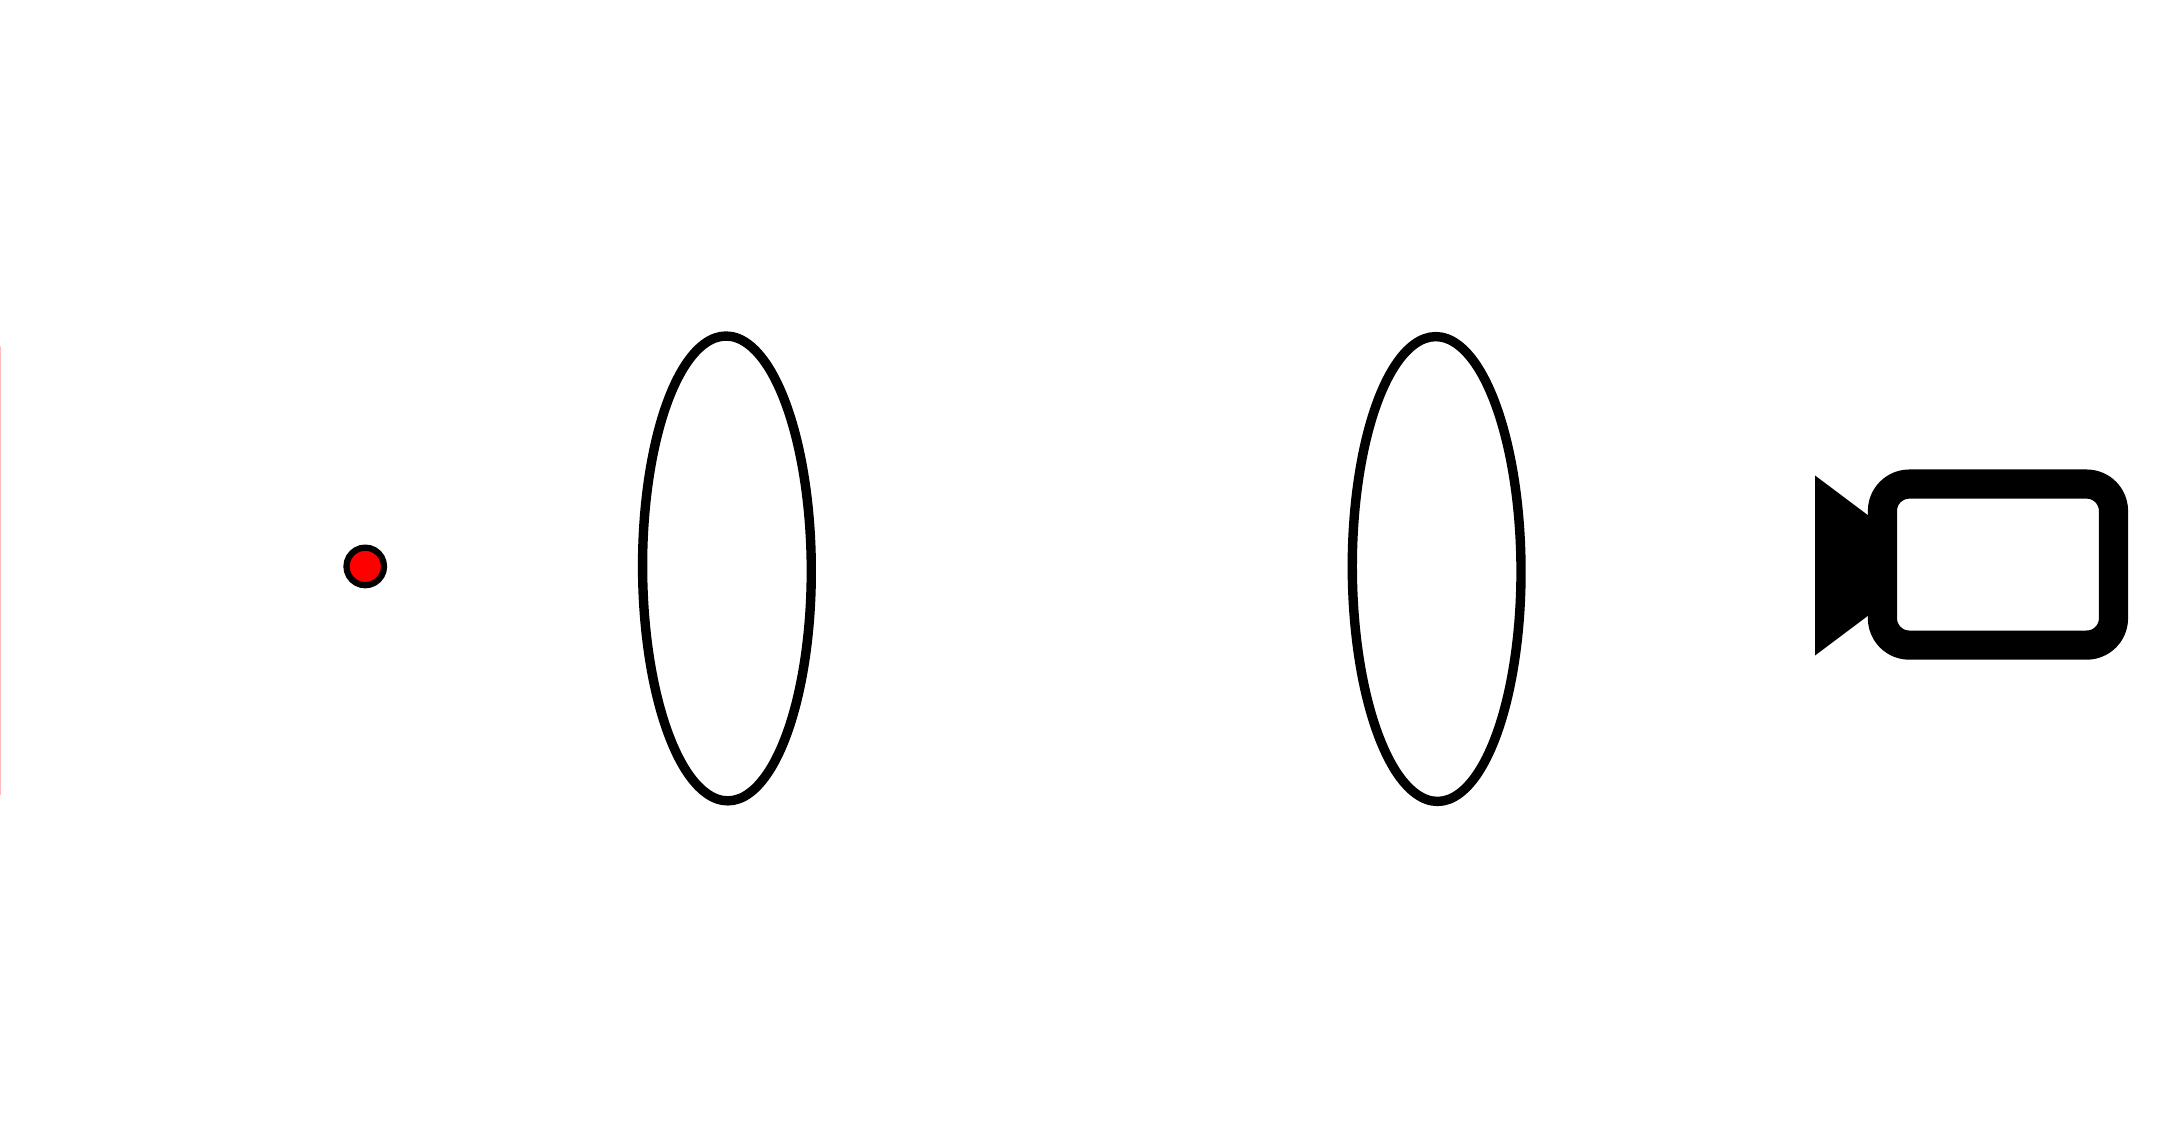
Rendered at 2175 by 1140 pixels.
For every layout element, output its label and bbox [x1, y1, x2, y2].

text_box [346, 547, 385, 586]
text_box [642, 336, 812, 801]
text_box [1815, 475, 1876, 656]
text_box [1882, 484, 2114, 646]
text_box [1352, 336, 1522, 802]
